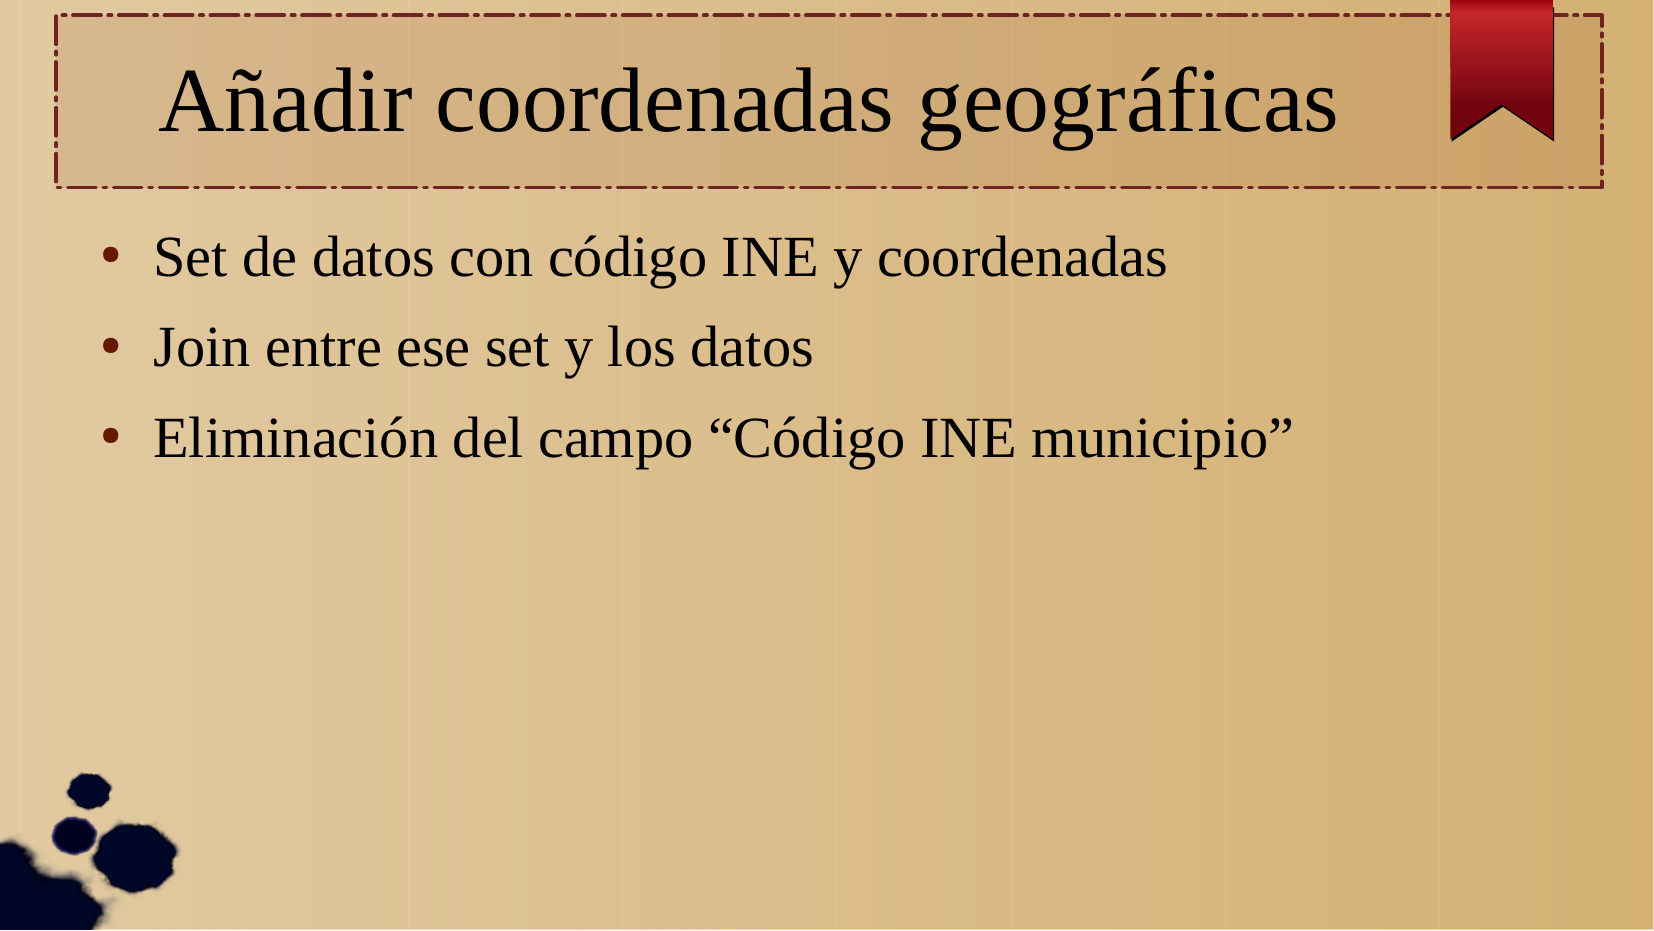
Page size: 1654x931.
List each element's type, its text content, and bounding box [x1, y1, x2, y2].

title Añadir coordenadas geográficas [59, 11, 1441, 189]
list Set de datos con código INE y coordenadas Join entre ese set y los datos Eliminación del campo “Código INE municipio” [82, 224, 1571, 764]
